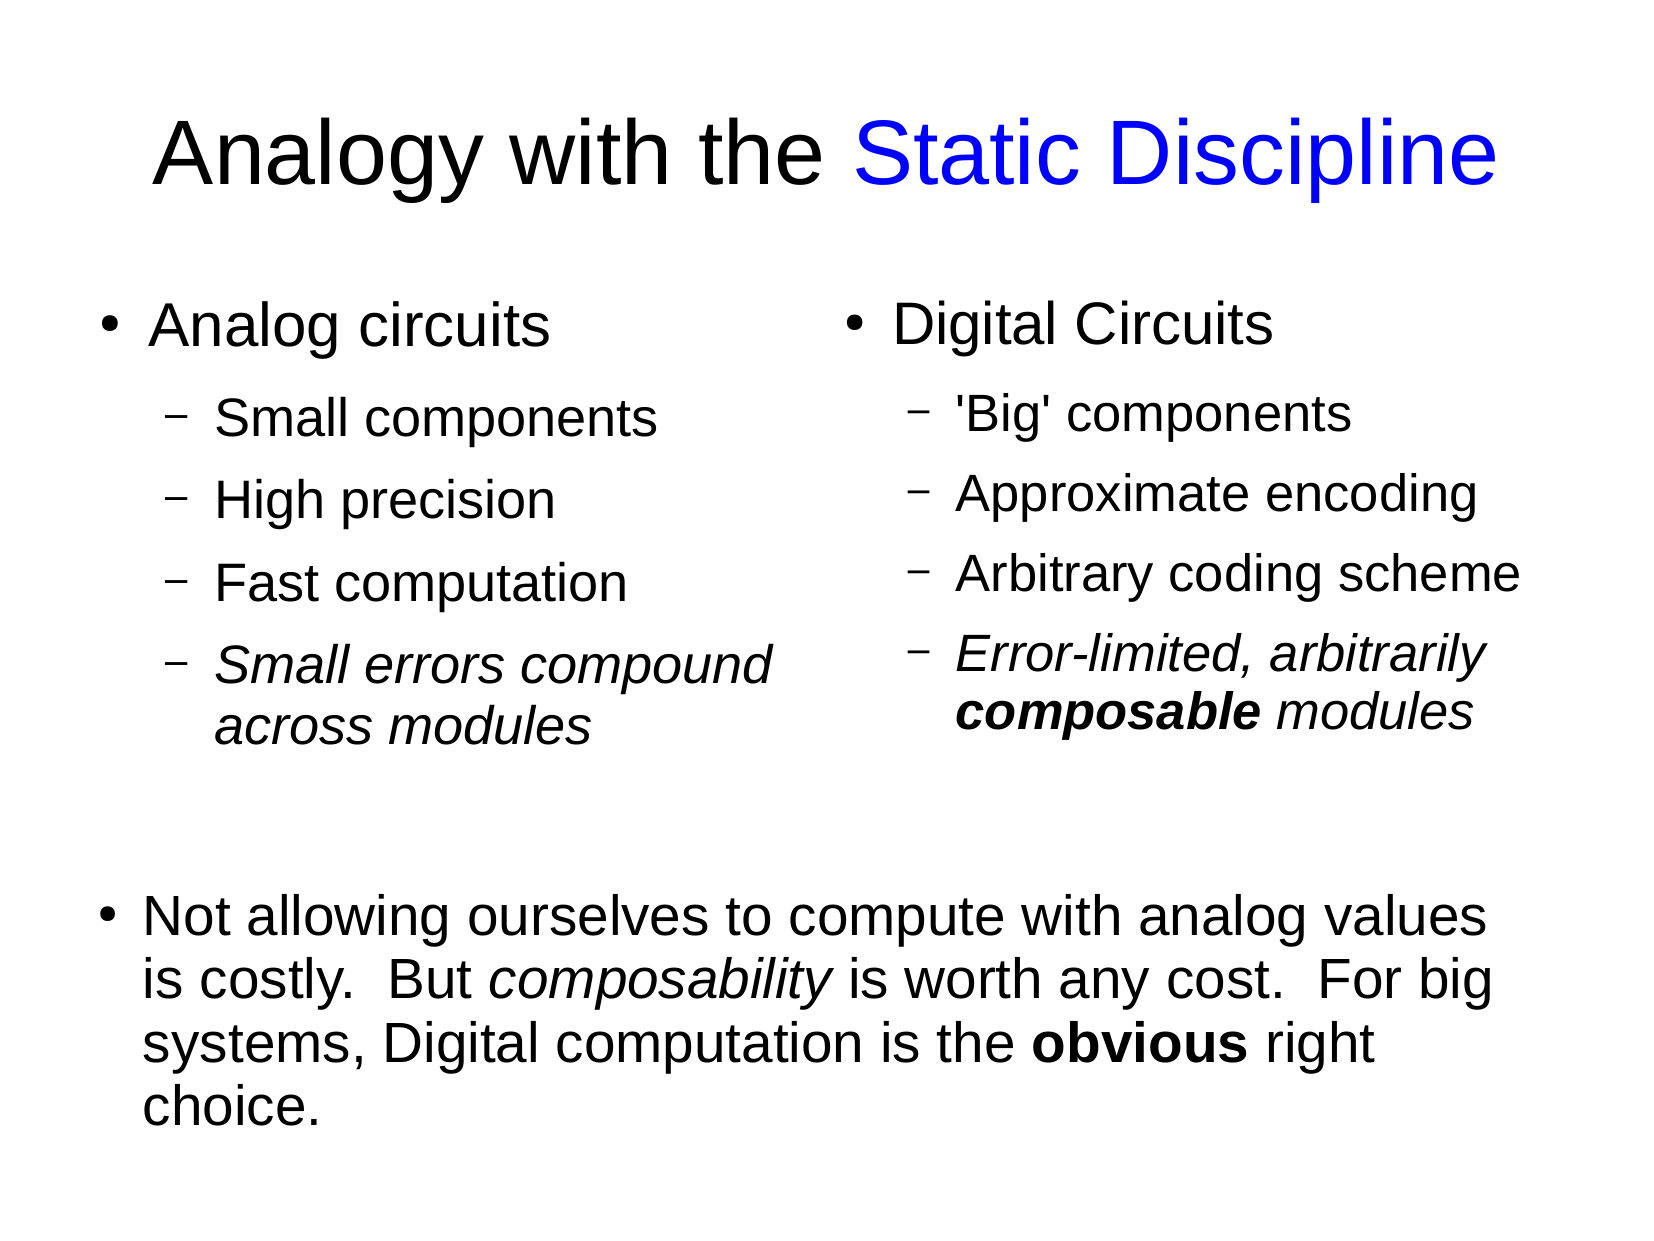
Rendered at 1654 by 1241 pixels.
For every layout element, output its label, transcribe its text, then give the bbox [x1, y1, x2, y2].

title Analogy with the Static Discipline [82, 49, 1571, 257]
list Analog circuits Small components High precision Fast computation Small errors compound across modules [82, 290, 793, 766]
list Not allowing ourselves to compute with analog values is costly. But composability is worth any cost. For big systems, Digital computation is the obvious right choice. [82, 884, 1538, 1141]
list Digital Circuits 'Big' components Approximate encoding Arbitrary coding scheme Error-limited, arbitrarily composable modules [828, 290, 1539, 751]
